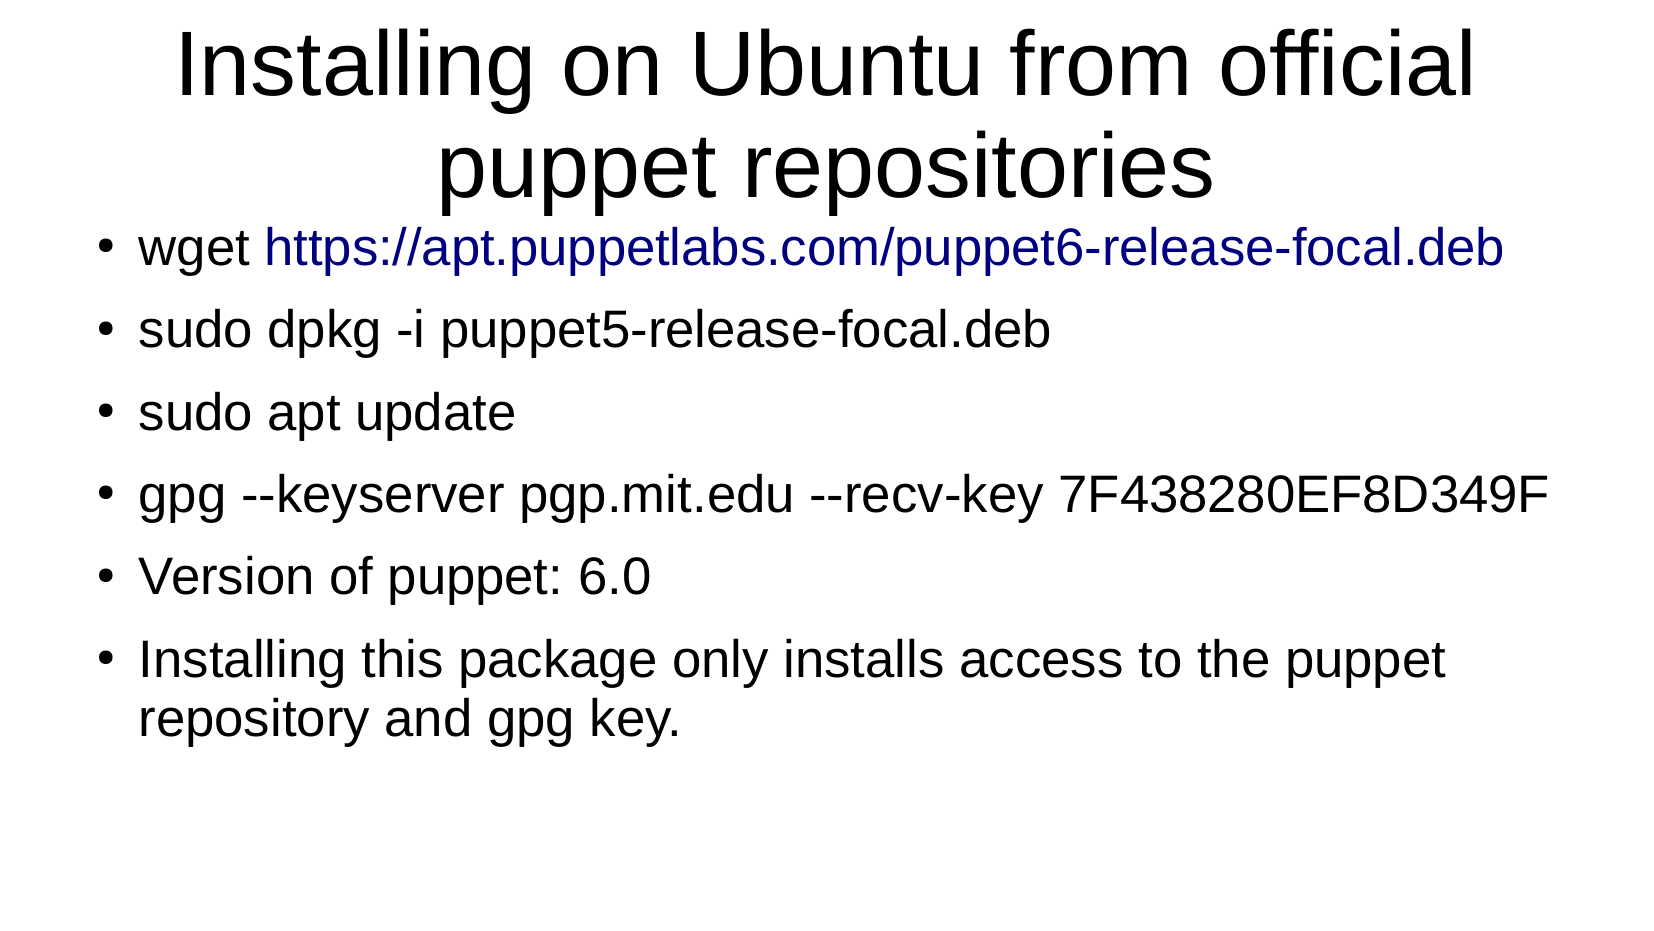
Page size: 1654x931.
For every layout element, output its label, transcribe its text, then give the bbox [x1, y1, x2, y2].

list wget https://apt.puppetlabs.com/puppet6-release-focal.deb sudo dpkg -i puppet5-release-focal.deb sudo apt update gpg --keyserver pgp.mit.edu --recv-key 7F438280EF8D349F Version of puppet: 6.0 Installing this package only installs access to the puppet repository and gpg key. [82, 217, 1571, 758]
title Installing on Ubuntu from official puppet repositories [82, 12, 1571, 217]
